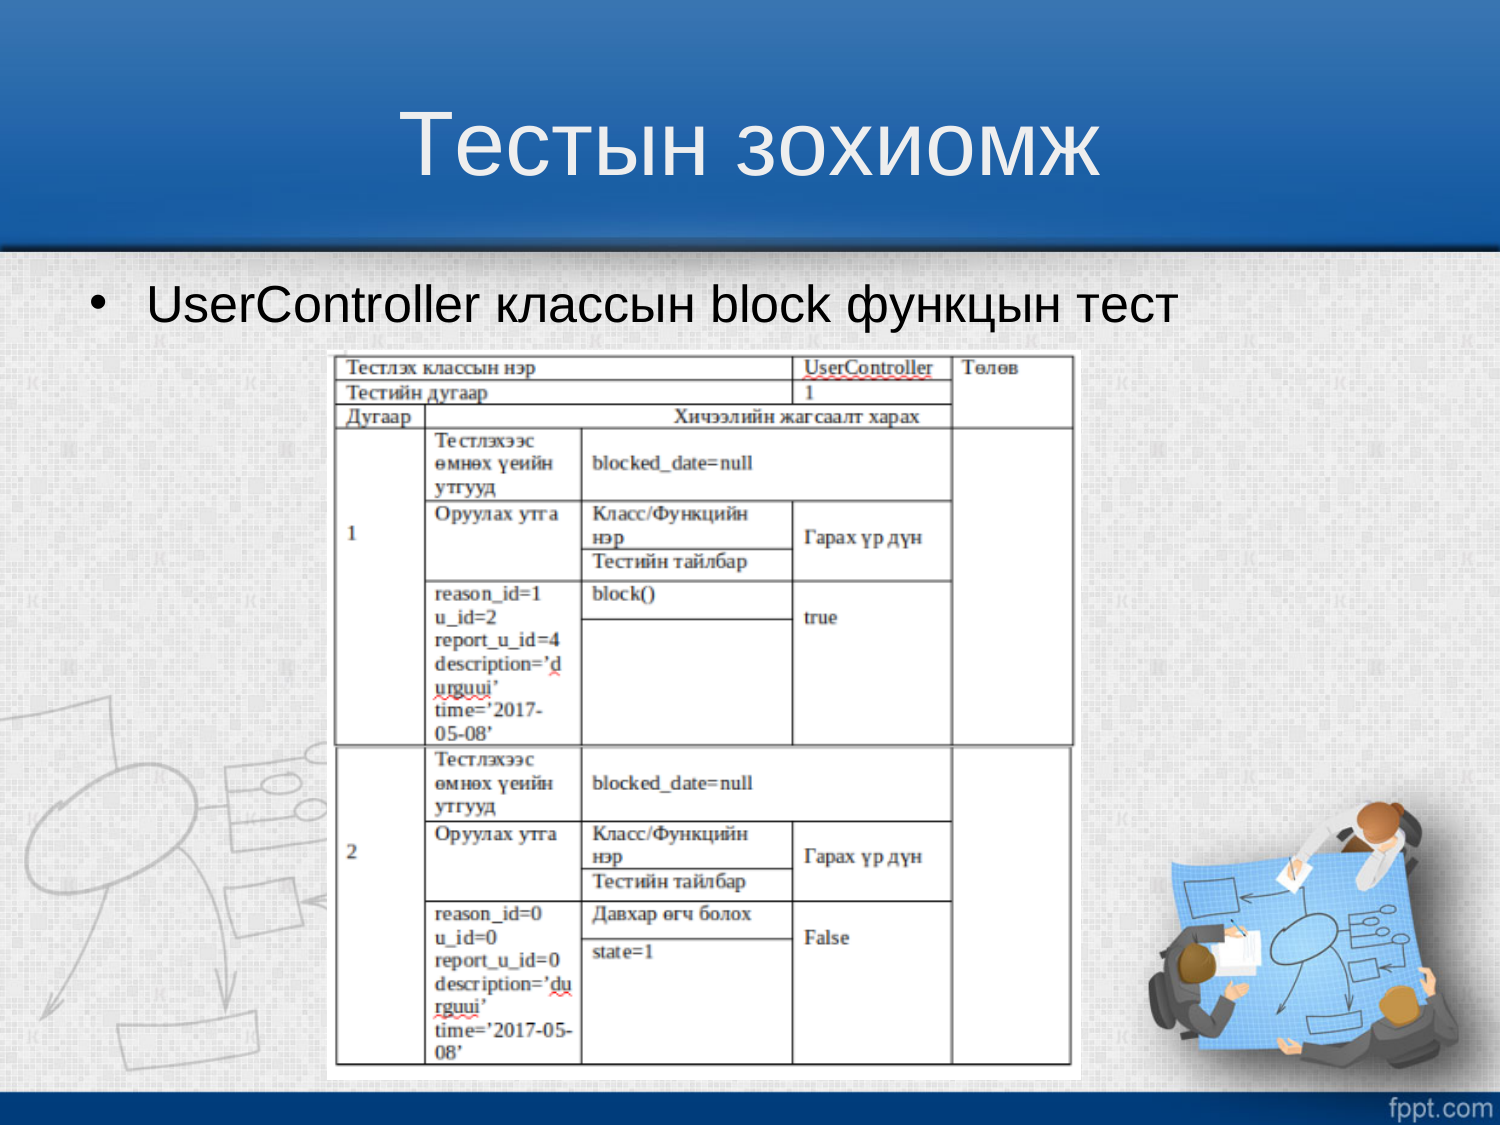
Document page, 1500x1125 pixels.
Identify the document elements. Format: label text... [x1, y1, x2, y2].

list UserController классын block функцын тест [75, 262, 1426, 1005]
picture [0, 0, 1500, 1125]
title Тестын зохиомж [75, 45, 1426, 233]
